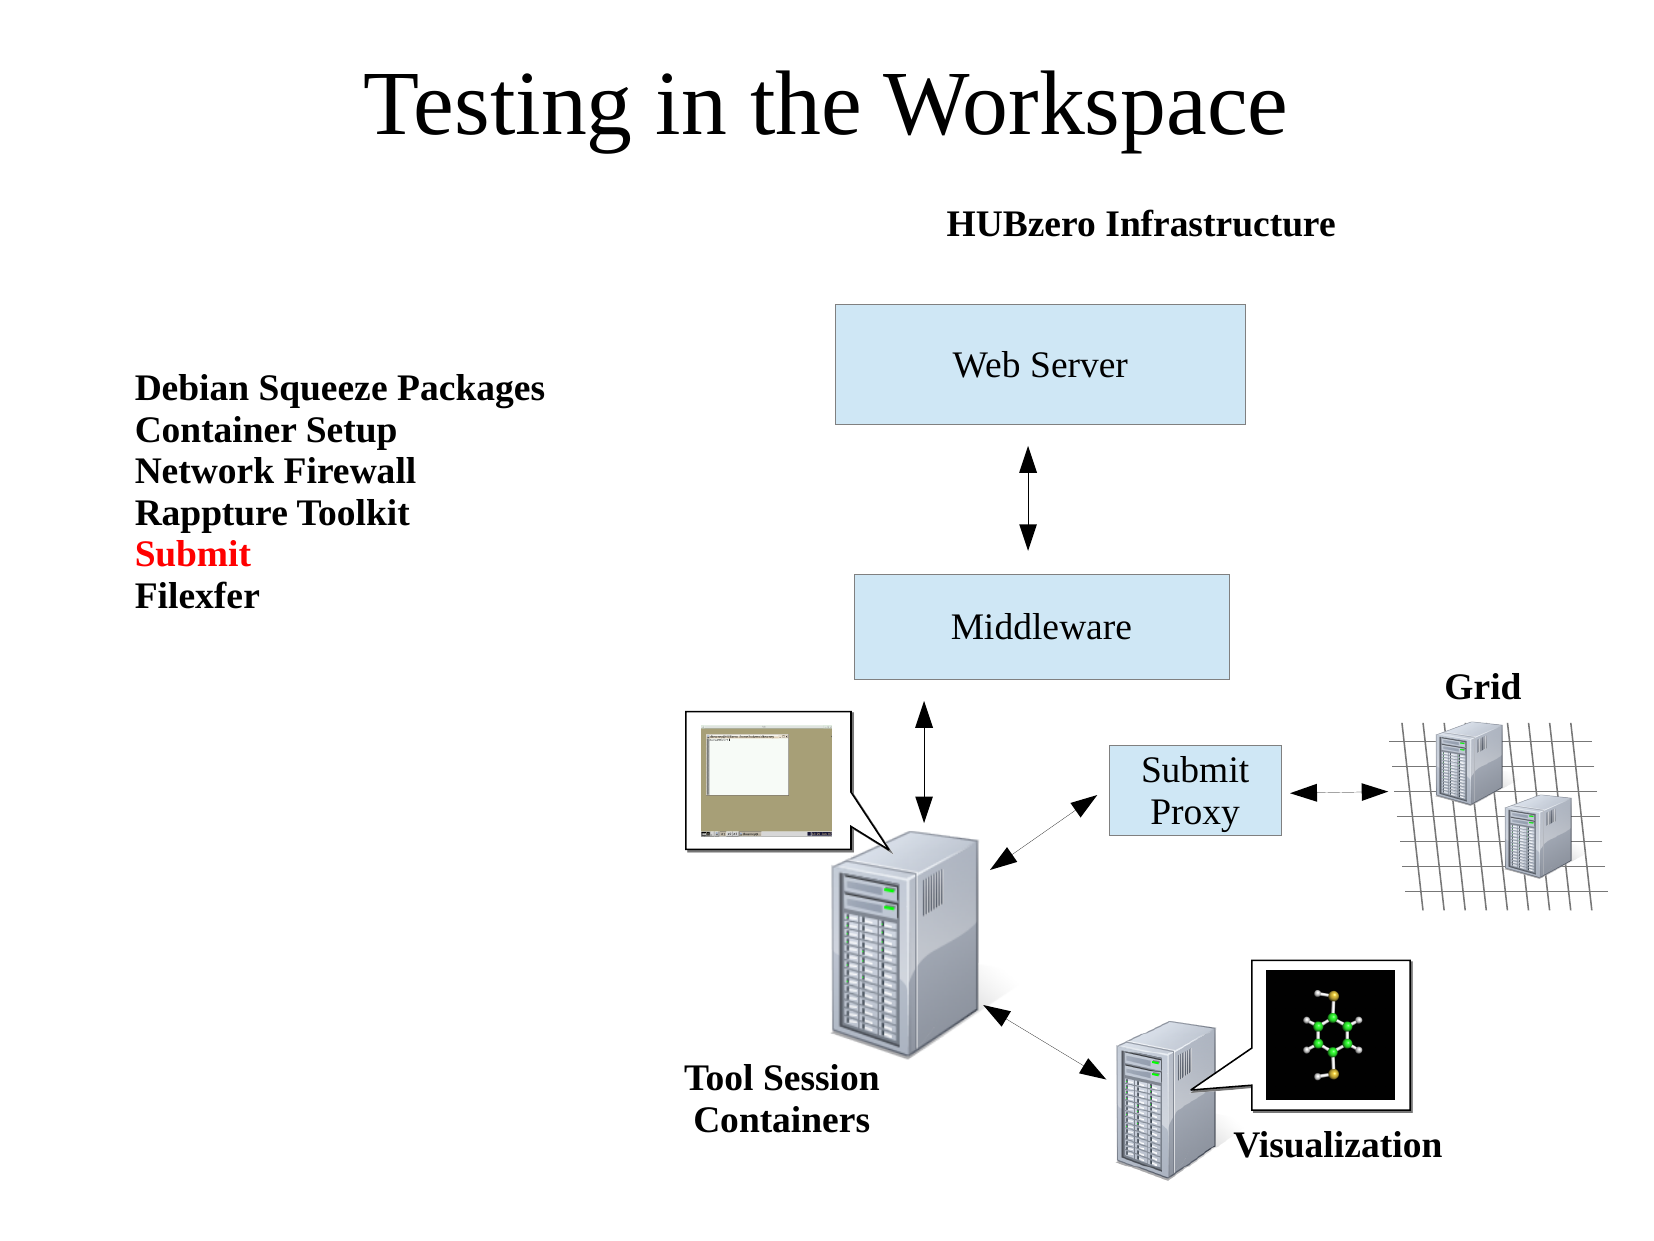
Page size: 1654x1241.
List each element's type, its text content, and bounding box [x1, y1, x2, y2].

text_box HUBzero Infrastructure [931, 195, 1352, 252]
text_box Visualization [1218, 1116, 1457, 1173]
text_box [1190, 960, 1411, 1111]
text_box Submit Proxy [1109, 745, 1282, 836]
text_box Grid [1429, 658, 1537, 715]
text_box Debian Squeeze Packages Container Setup Network Firewall Rappture Toolkit Submit Filexfer [120, 360, 560, 624]
picture [1423, 718, 1598, 882]
title Testing in the Workspace [82, 52, 1571, 155]
picture [701, 725, 832, 837]
picture [1097, 1015, 1255, 1186]
text_box Web Server [835, 304, 1246, 425]
text_box [685, 711, 890, 850]
picture [1266, 970, 1395, 1100]
picture [804, 823, 1037, 1068]
text_box Tool Session Containers [669, 1050, 895, 1148]
text_box Middleware [854, 574, 1230, 680]
